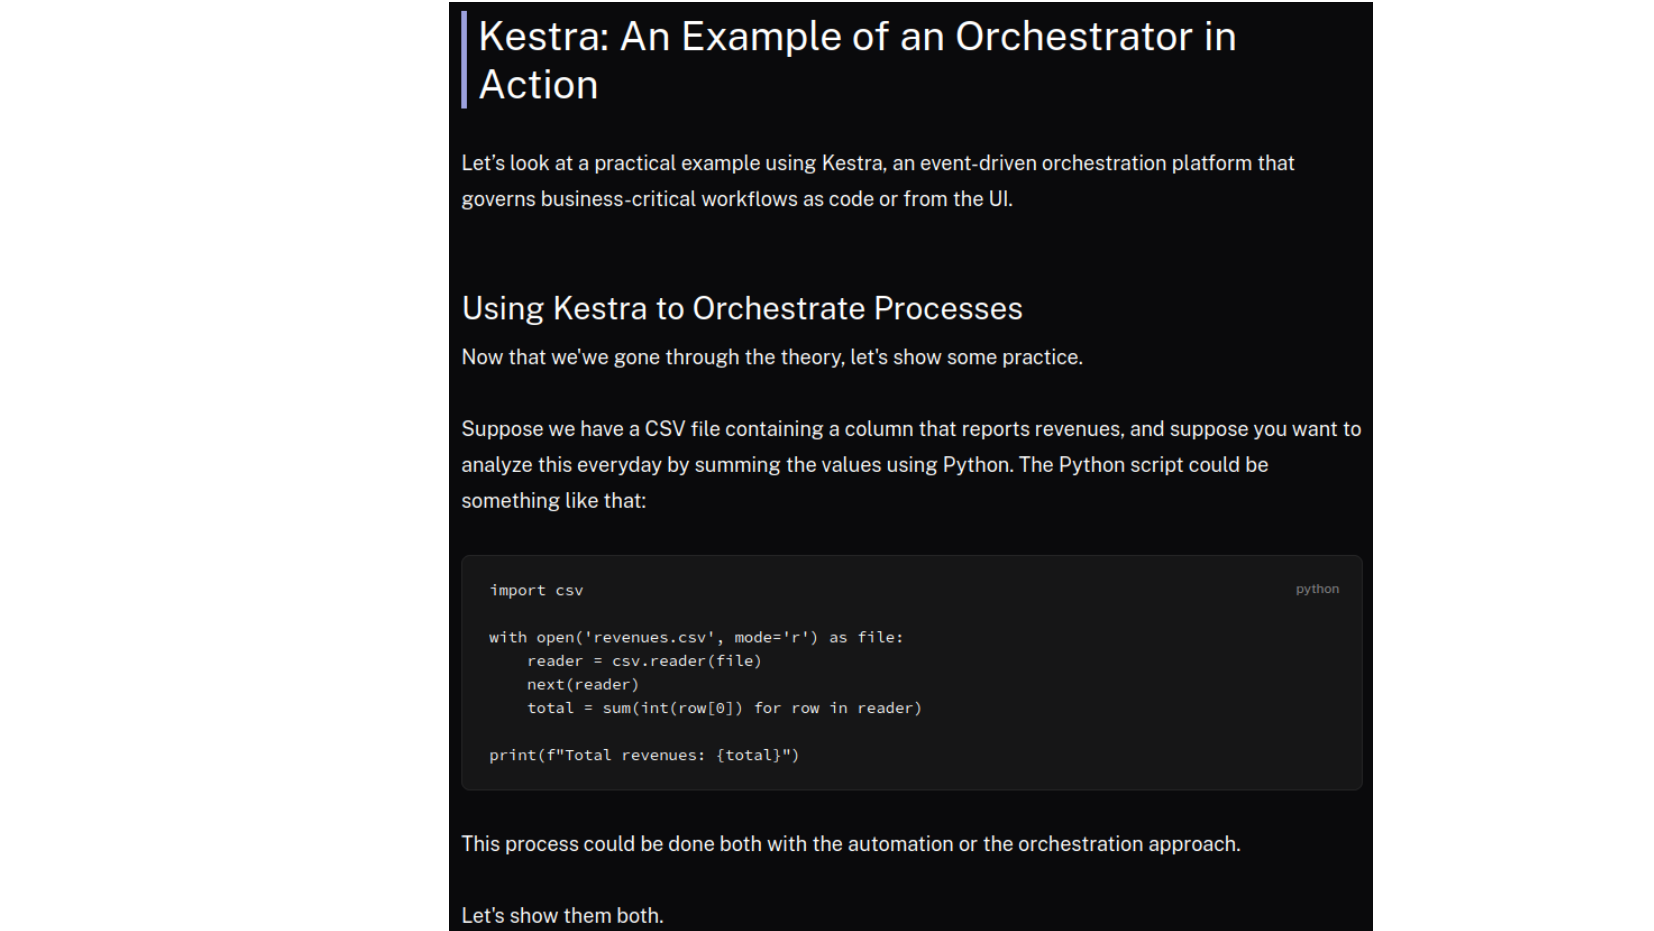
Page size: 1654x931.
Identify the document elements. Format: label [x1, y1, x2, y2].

picture [449, 2, 1373, 931]
